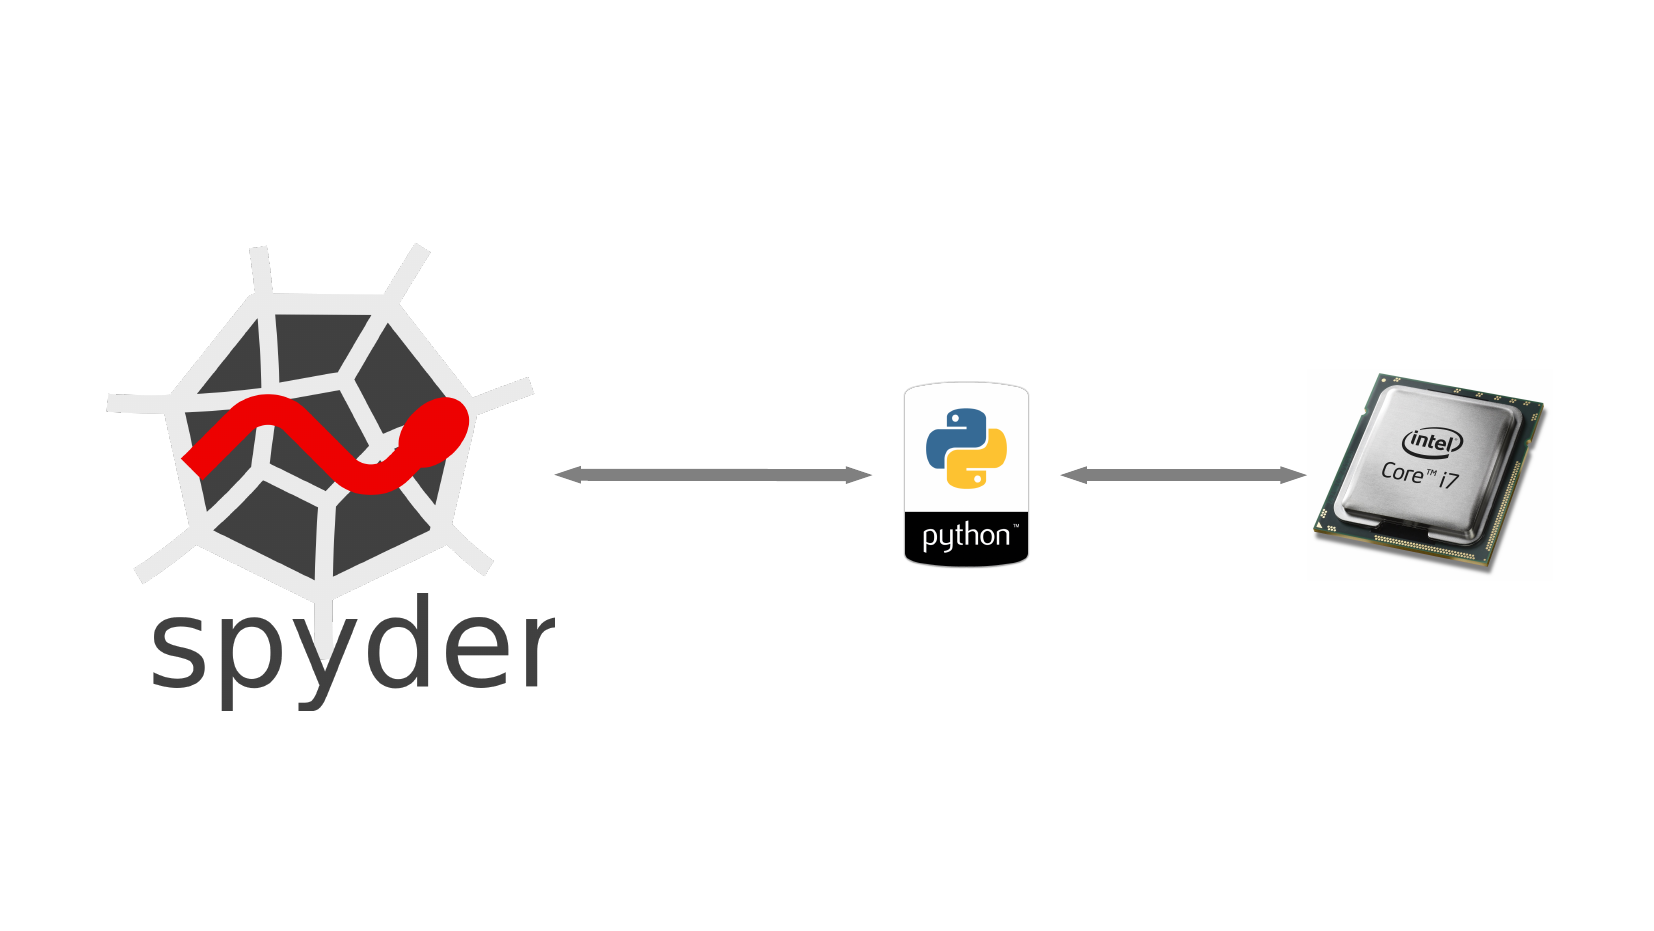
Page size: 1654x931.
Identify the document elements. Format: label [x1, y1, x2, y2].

picture [1307, 369, 1553, 581]
picture [82, 238, 555, 711]
picture [872, 381, 1061, 570]
